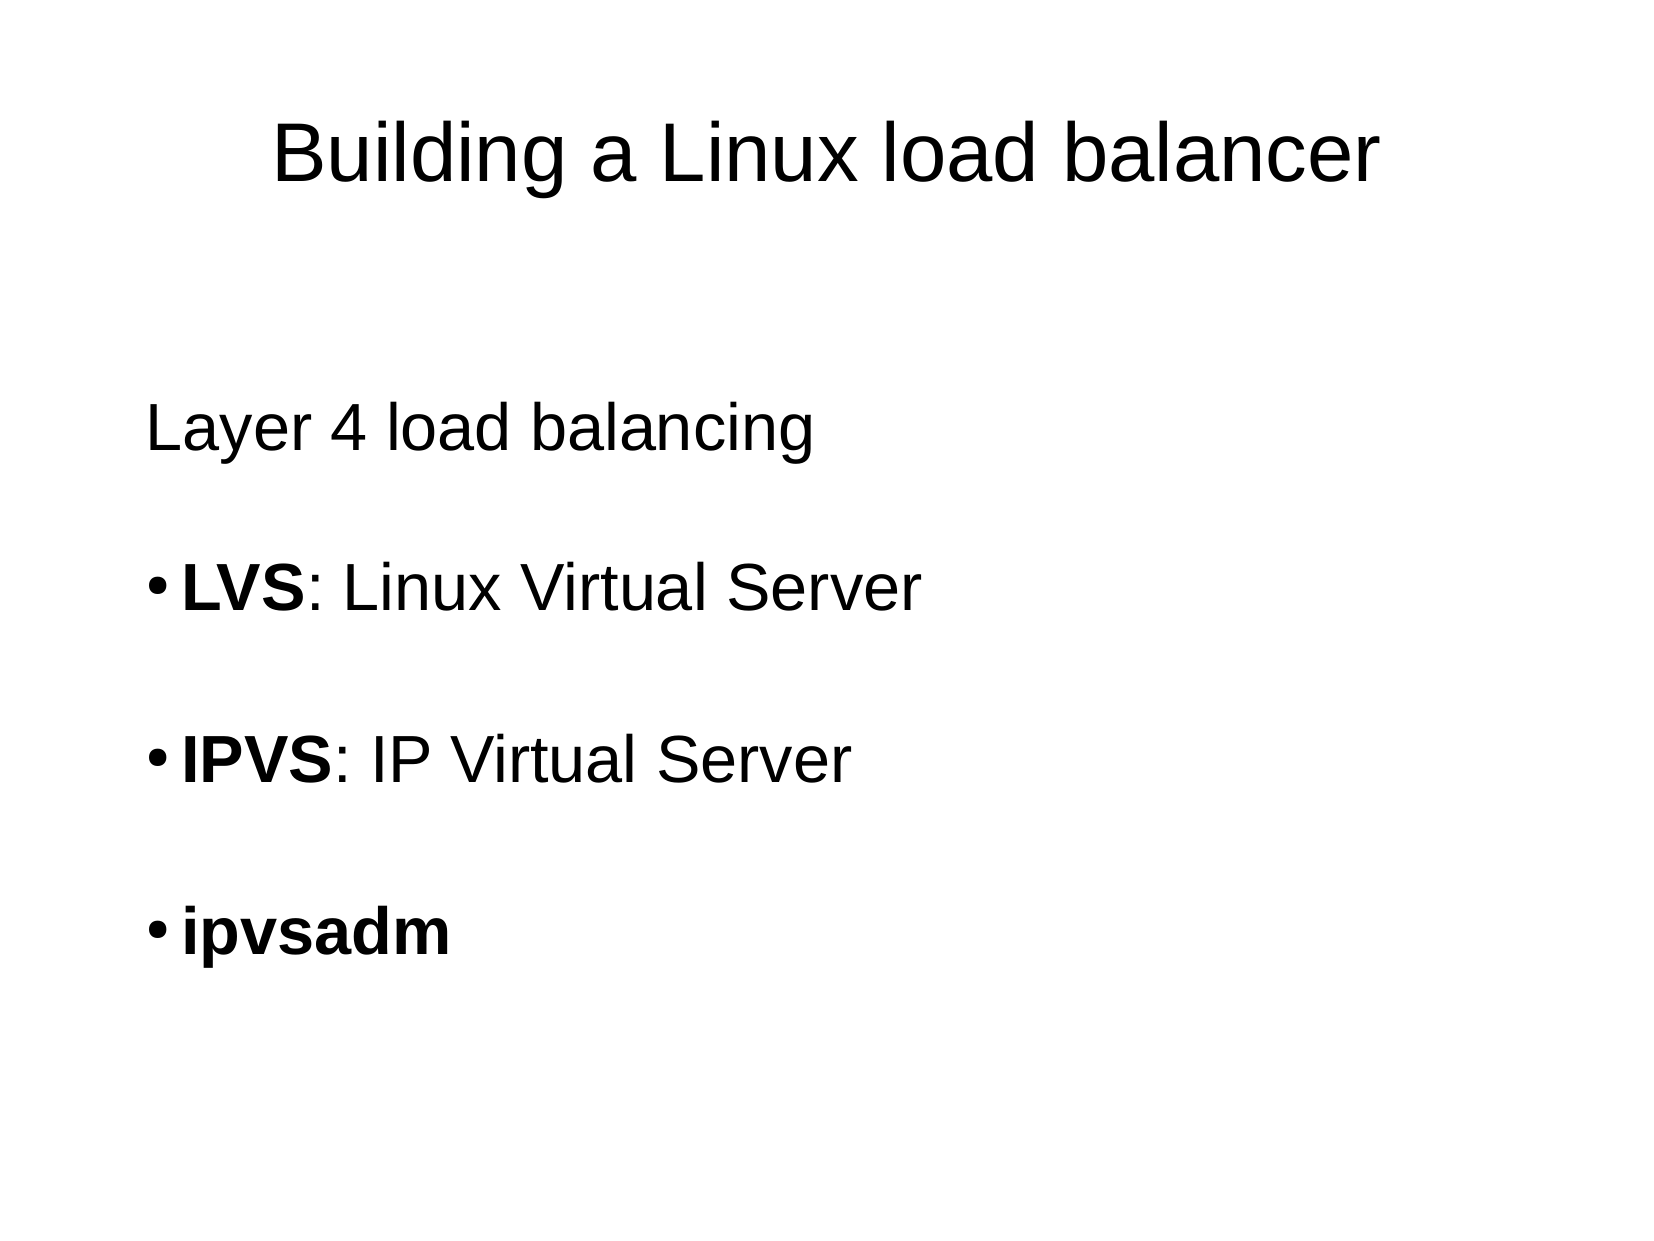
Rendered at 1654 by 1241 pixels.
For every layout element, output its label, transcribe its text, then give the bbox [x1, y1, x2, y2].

text_box Layer 4 load balancing LVS: Linux Virtual Server IPVS: IP Virtual Server ipvsadm [131, 371, 1523, 977]
title Building a Linux load balancer [82, 49, 1571, 257]
